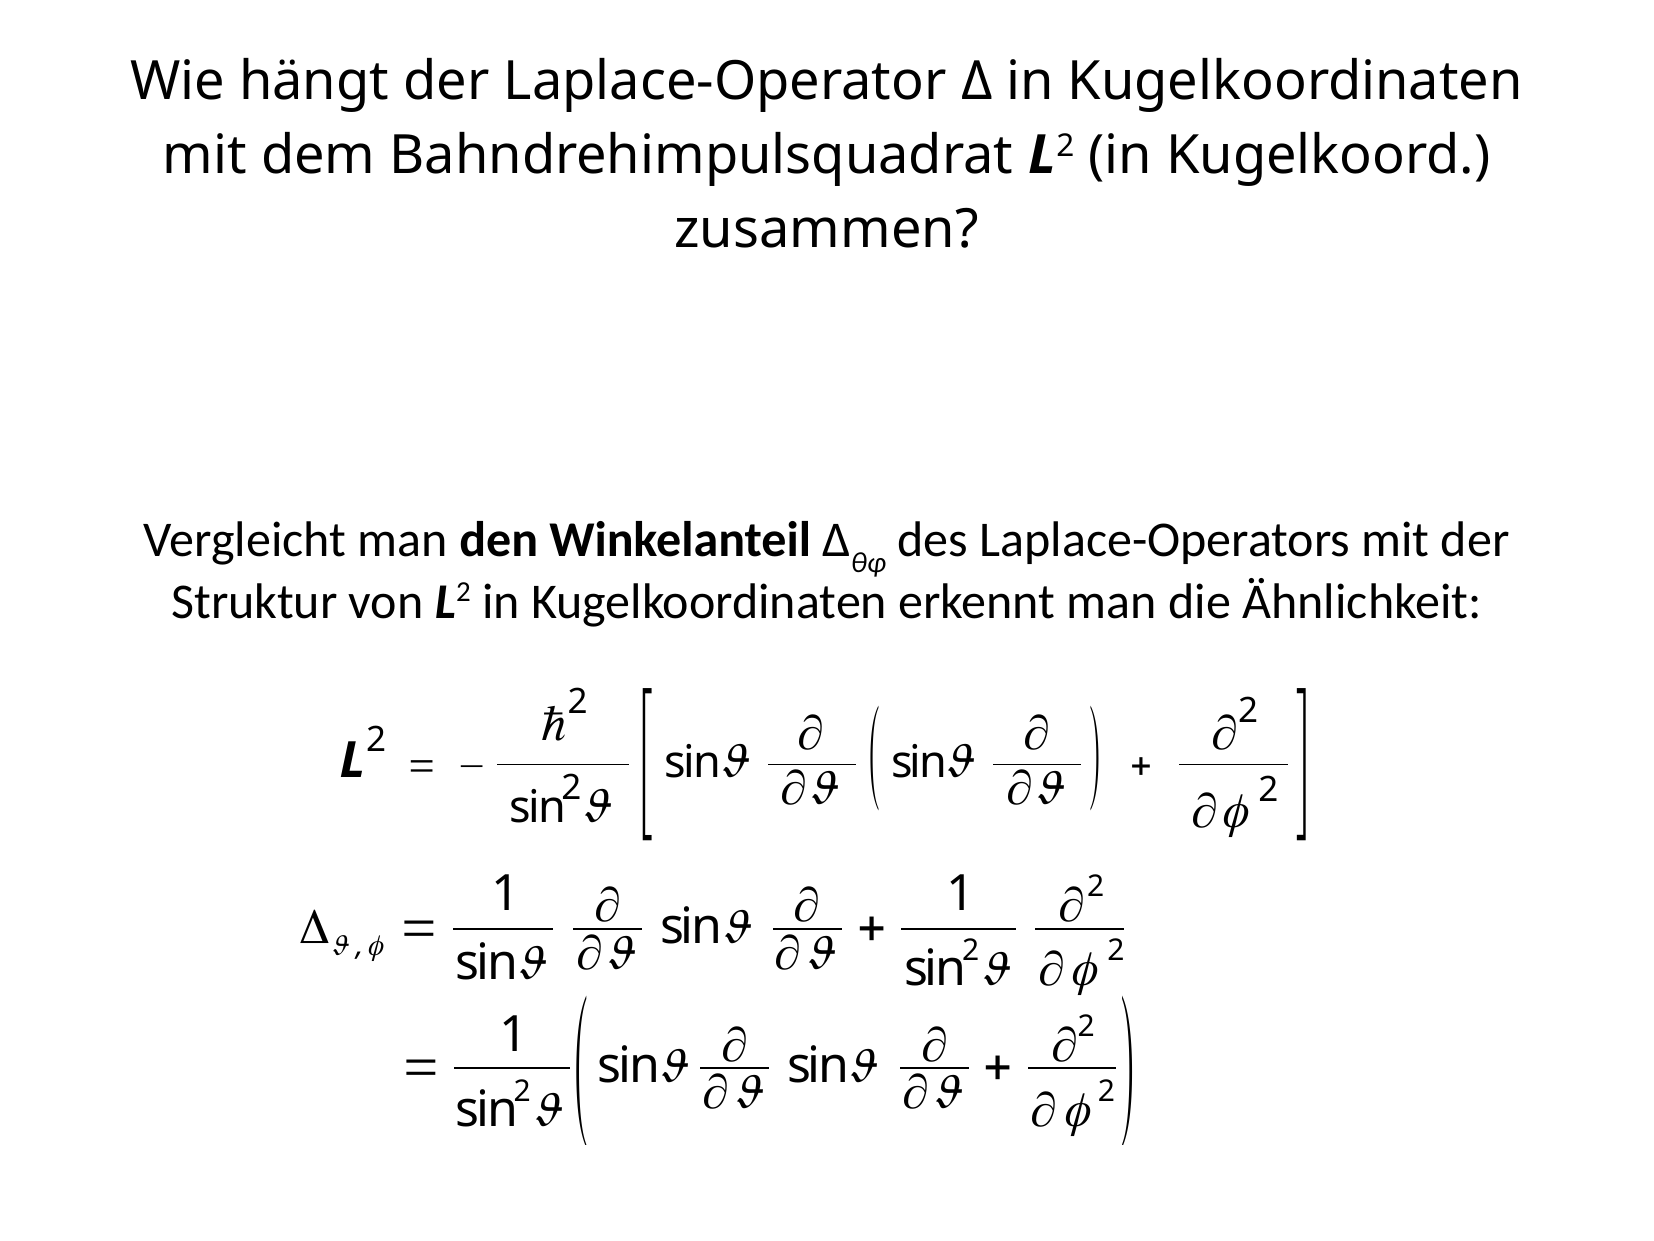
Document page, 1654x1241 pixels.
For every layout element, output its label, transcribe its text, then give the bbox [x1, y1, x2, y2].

chart [331, 680, 1322, 843]
subtitle Vergleicht man den Winkelanteil Δθφ des Laplace-Operators mit der Struktur von L2 in Kugelkoordinaten erkennt man die Ähnlichkeit: [82, 290, 1571, 1010]
chart [279, 863, 1150, 1145]
title Wie hängt der Laplace-Operator Δ in Kugelkoordinaten mit dem Bahndrehimpulsquadrat L2 (in Kugelkoord.) zusammen? [82, 49, 1571, 257]
